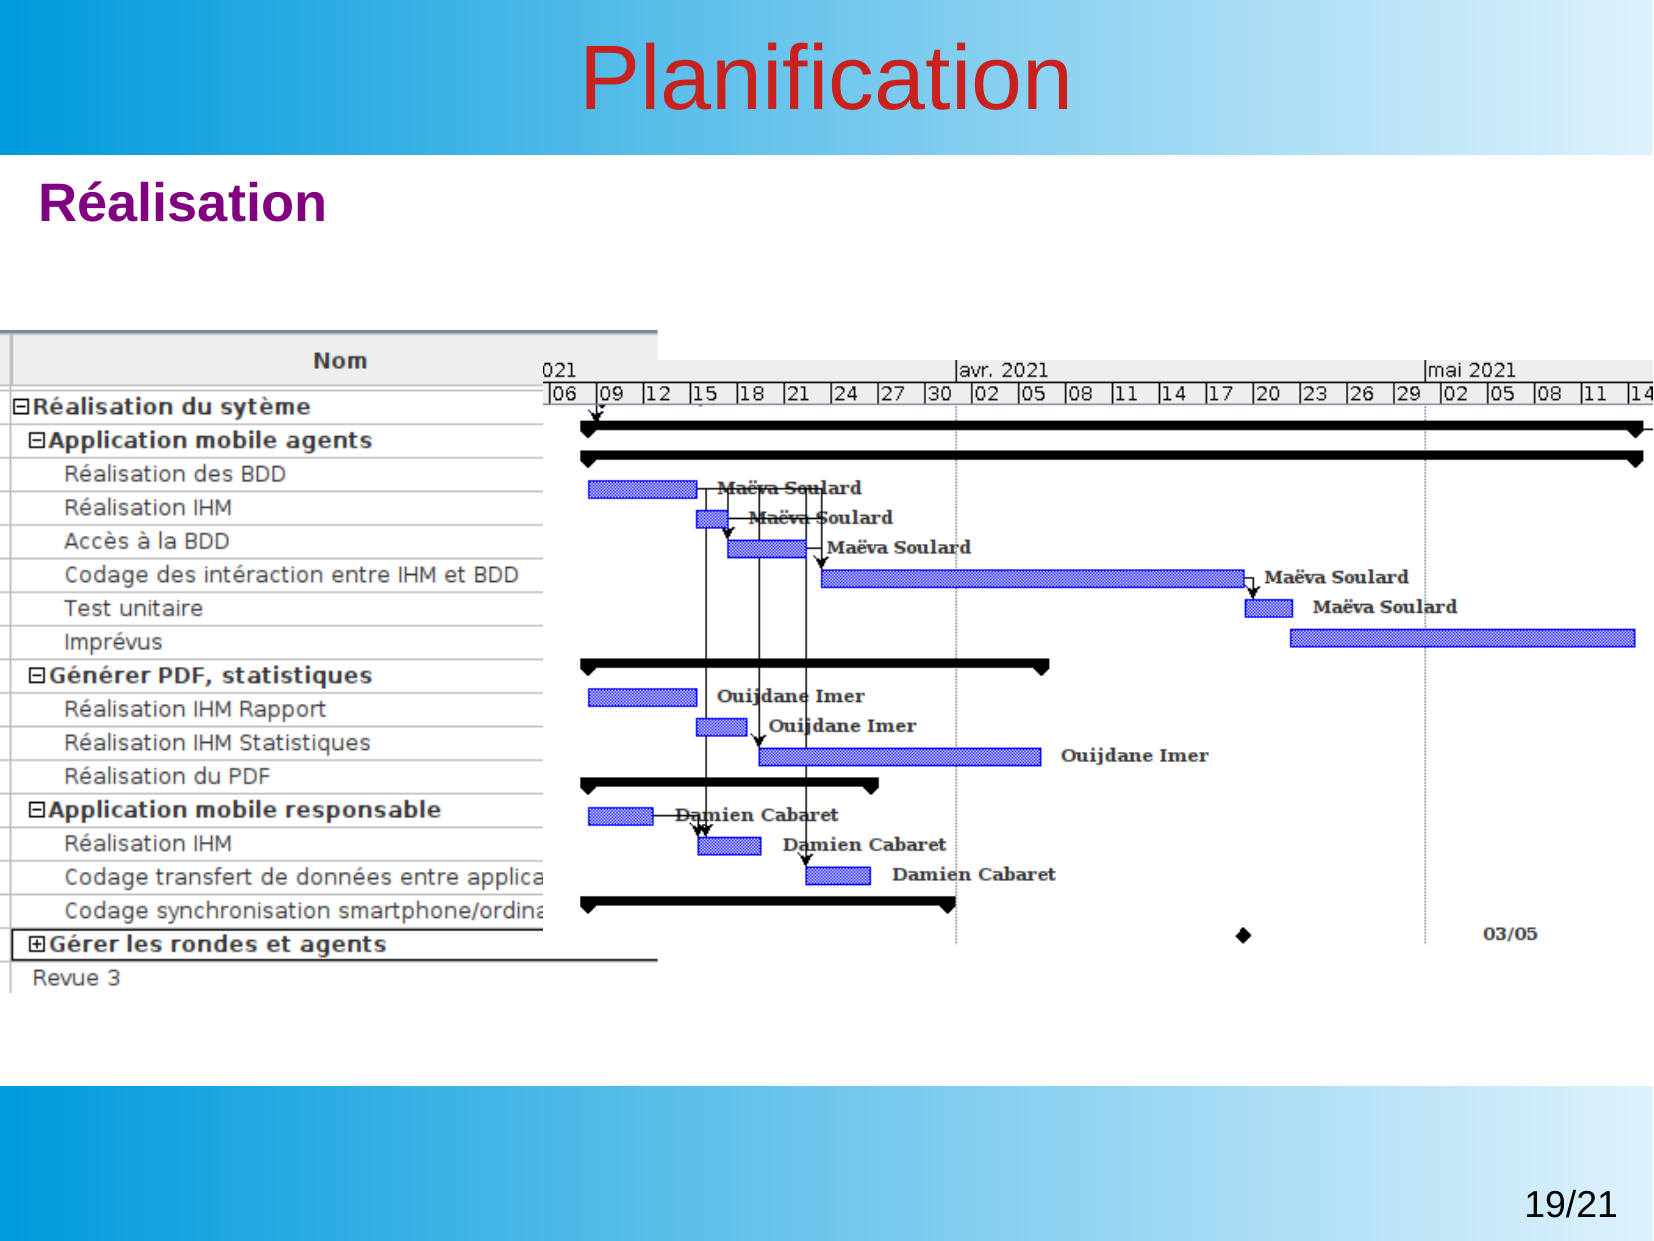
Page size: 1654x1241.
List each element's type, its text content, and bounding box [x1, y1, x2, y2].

picture [0, 330, 1653, 993]
title Planification [0, 25, 1654, 130]
text_box Réalisation [23, 165, 745, 241]
text_box <numéro>/21 [1509, 1175, 1654, 1241]
